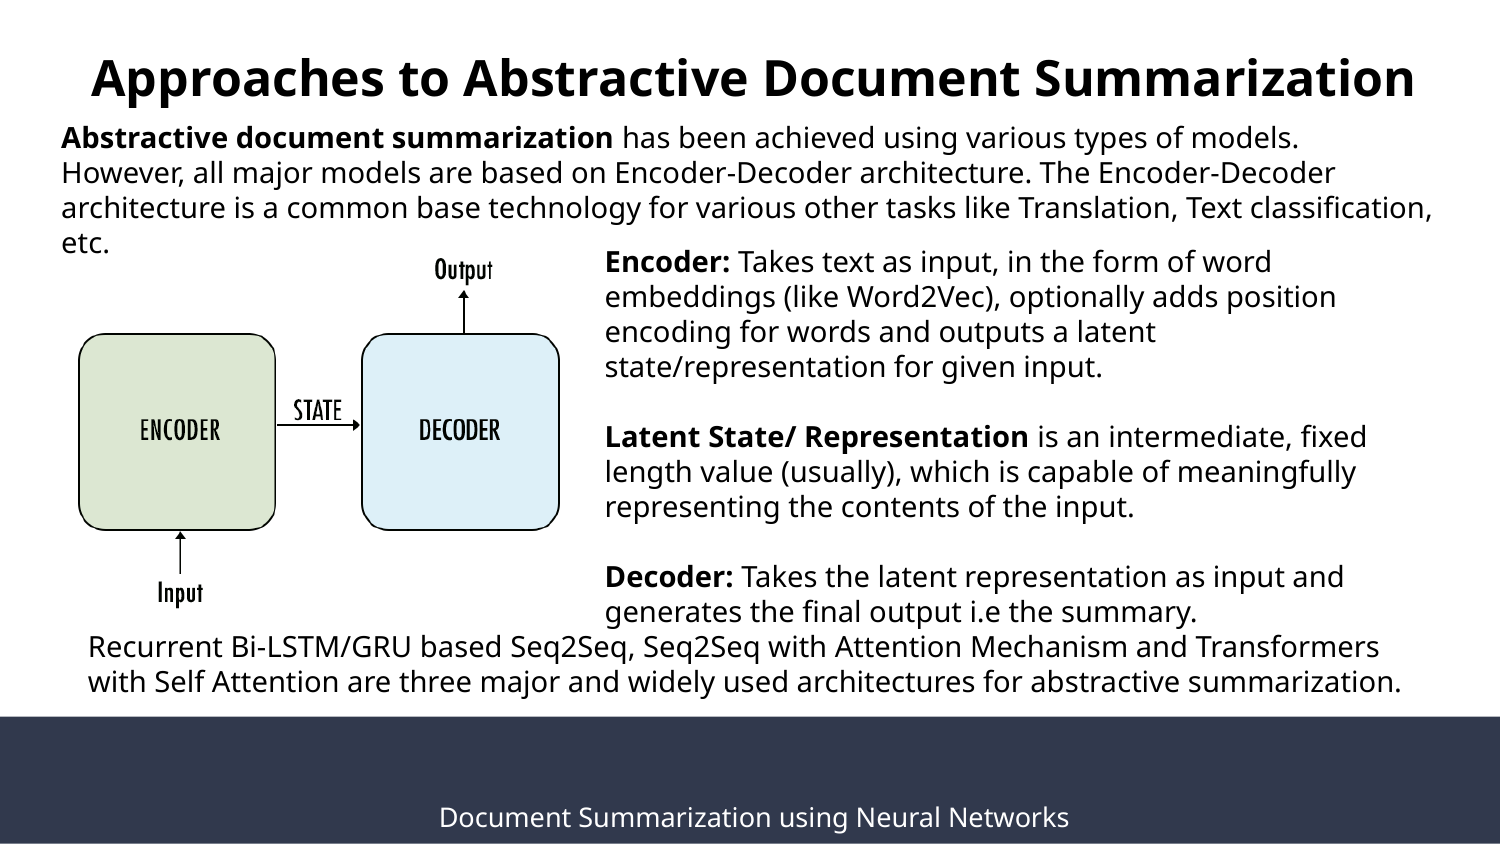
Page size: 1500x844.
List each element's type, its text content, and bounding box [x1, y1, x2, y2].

list Document Summarization using Neural Networks [39, 789, 1469, 844]
text_box Encoder: Takes text as input, in the form of word embeddings (like Word2Vec), optionally adds position encoding for words and outputs a latent state/representation for given input. Latent State/ Representation is an intermediate, fixed length value (usually), which is capable of meaningfully representing the contents of the input. Decoder: Takes the latent representation as input and generates the final output i.e the summary. [589, 228, 1438, 600]
picture [0, 228, 633, 648]
text_box Abstractive document summarization has been achieved using various types of models. However, all major models are based on Encoder-Decoder architecture. The Encoder-Decoder architecture is a common base technology for various other tasks like Translation, Text classification, etc. [46, 104, 1461, 229]
picture [608, 608, 617, 613]
text_box Approaches to Abstractive Document Summarization [46, 31, 1463, 122]
text_box Recurrent Bi-LSTM/GRU based Seq2Seq, Seq2Seq with Attention Mechanism and Transformers with Self Attention are three major and widely used architectures for abstractive summarization. [72, 613, 1430, 708]
